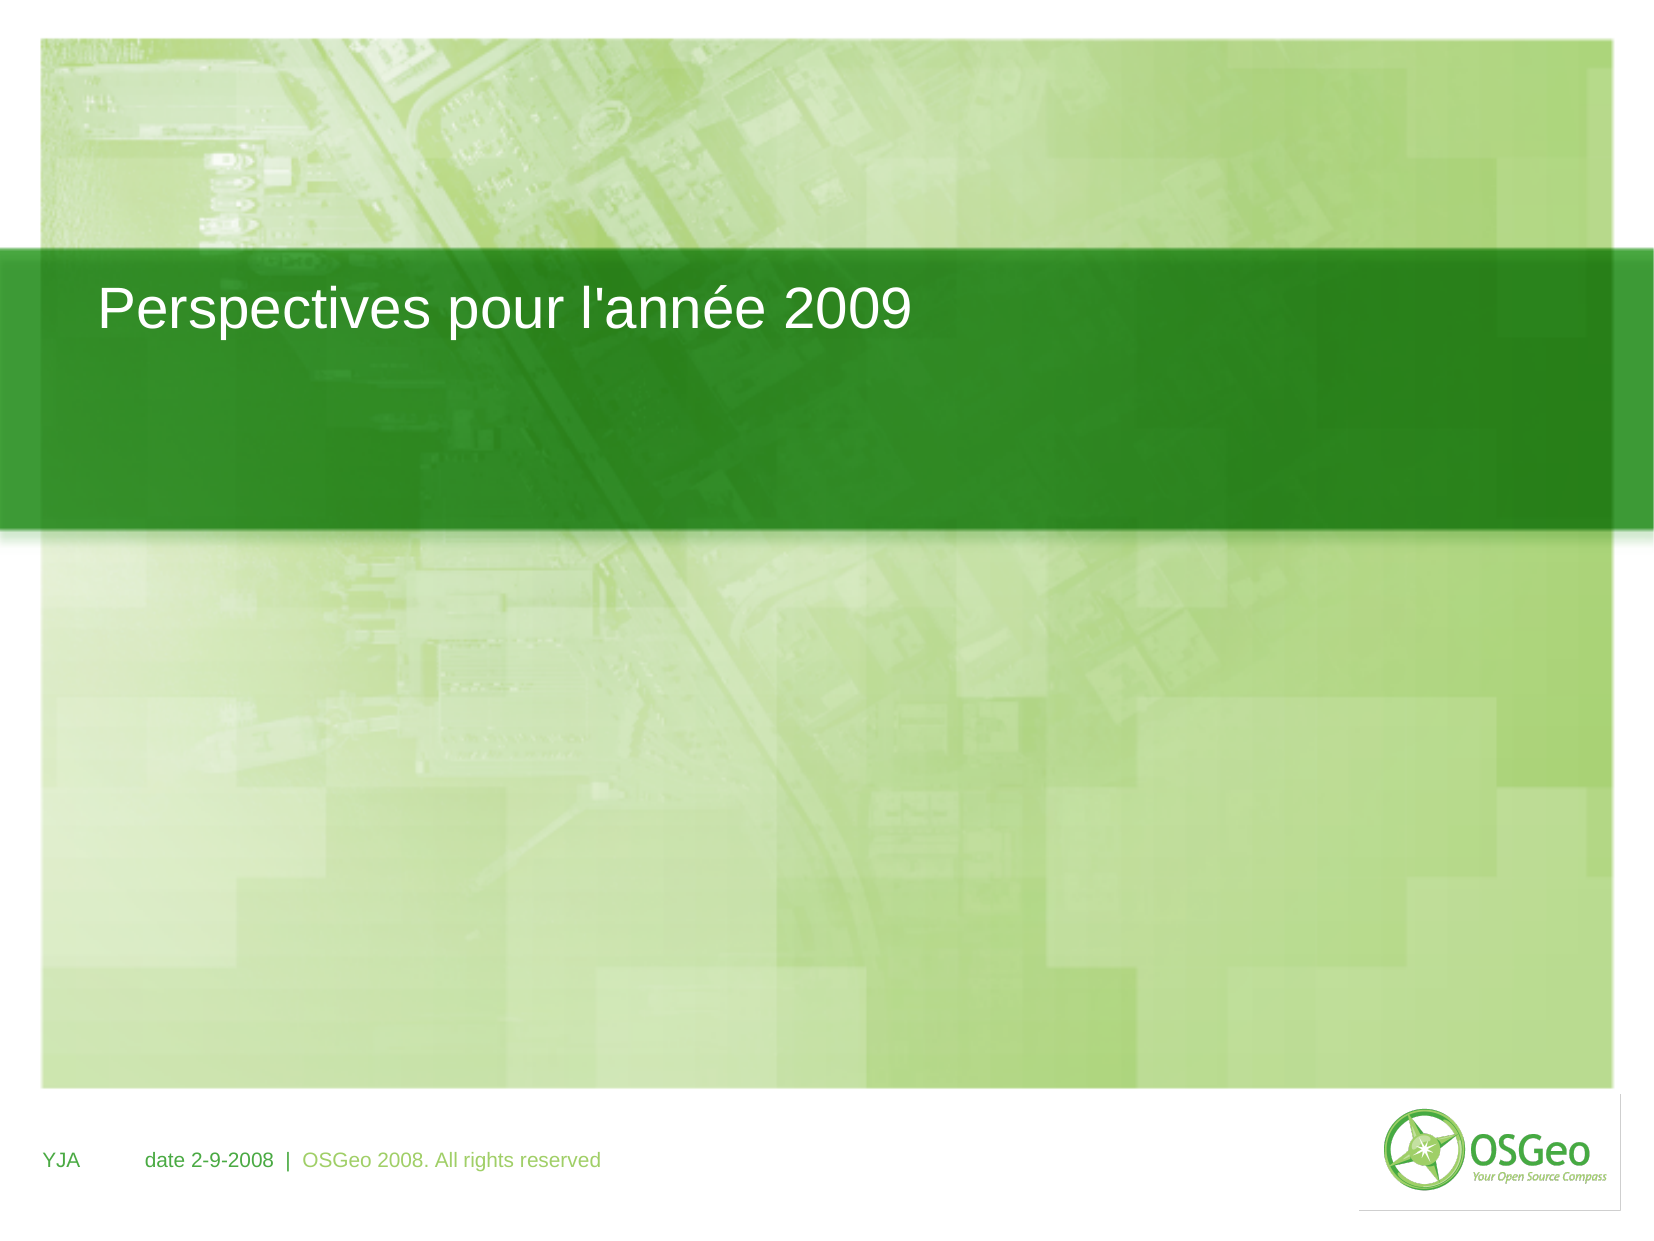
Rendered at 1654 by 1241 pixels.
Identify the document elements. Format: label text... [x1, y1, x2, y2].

picture [0, 1, 1654, 1241]
text_box Perspectives pour l'année 2009 [82, 268, 1530, 476]
